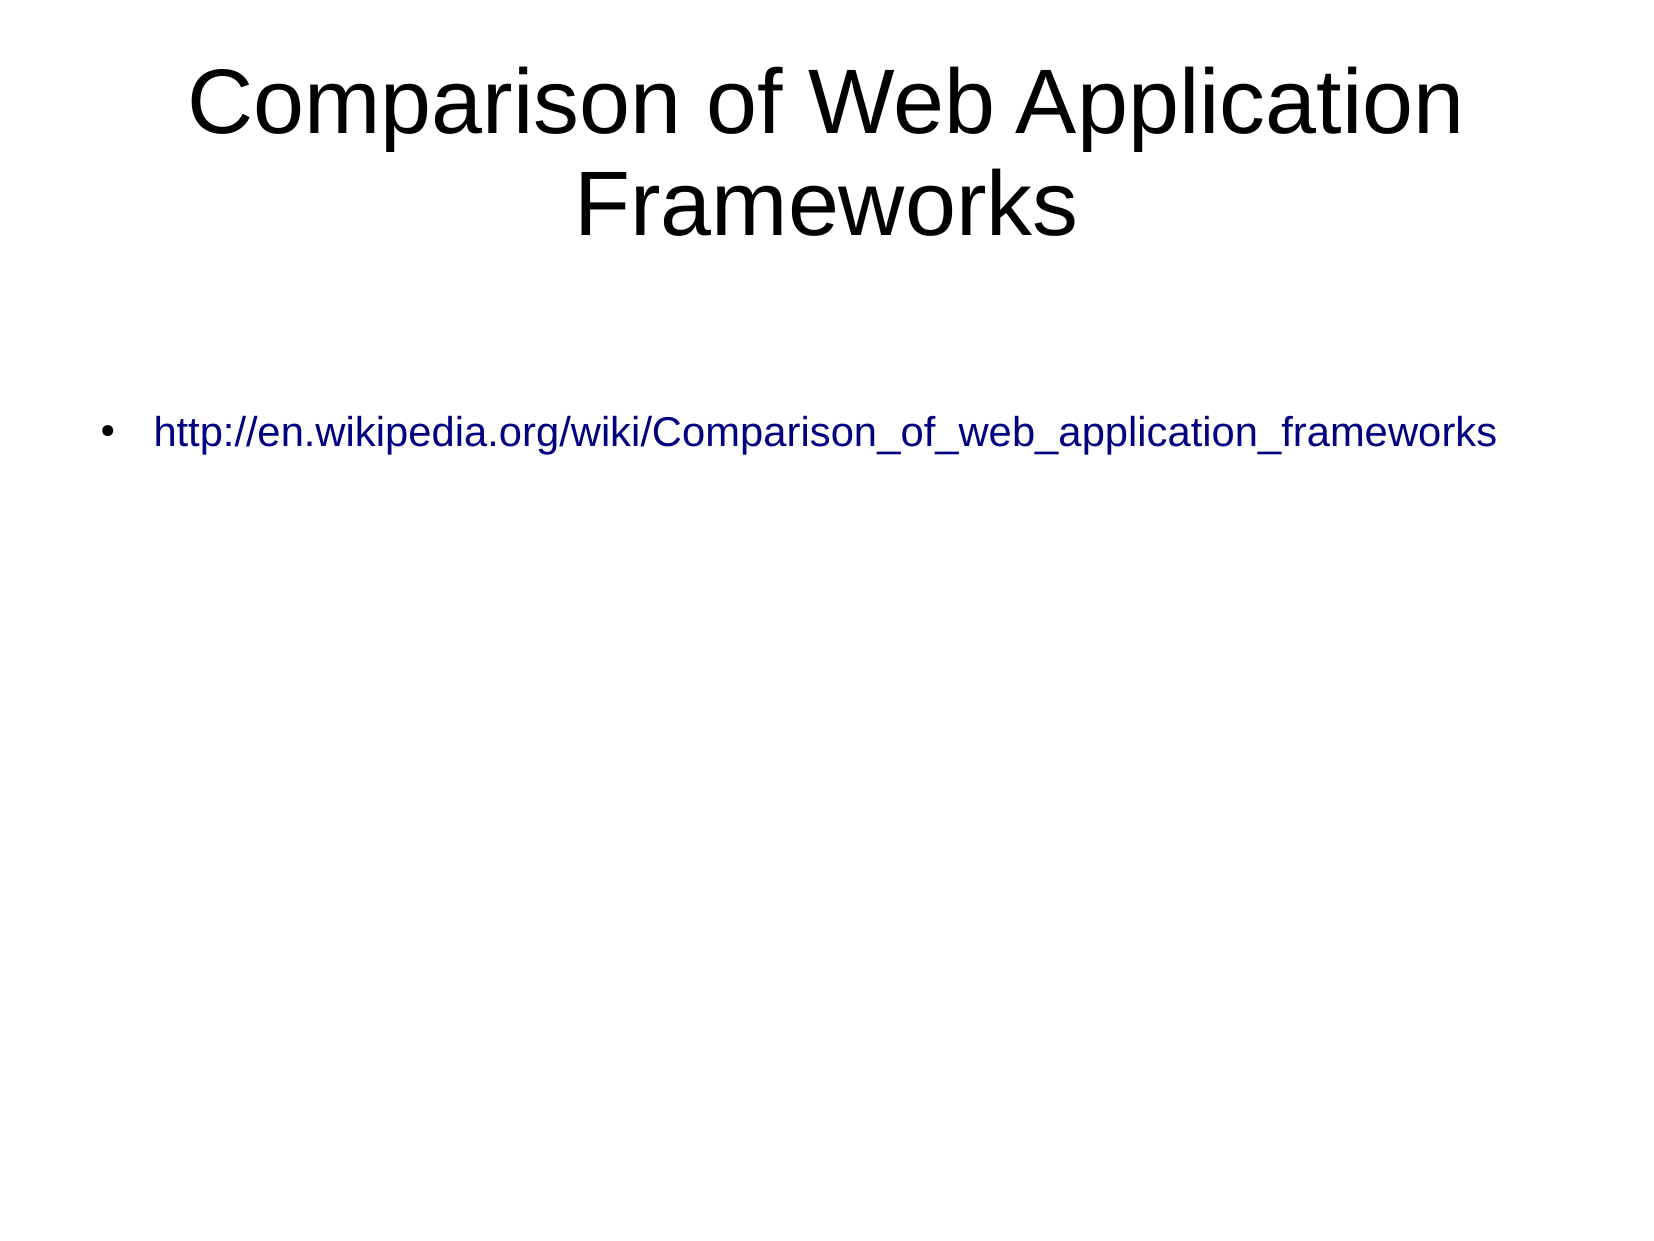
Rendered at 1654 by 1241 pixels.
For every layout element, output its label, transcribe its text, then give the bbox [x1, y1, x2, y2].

list http://en.wikipedia.org/wiki/Comparison_of_web_application_frameworks [82, 408, 1538, 1128]
title Comparison of Web Application Frameworks [82, 49, 1571, 257]
